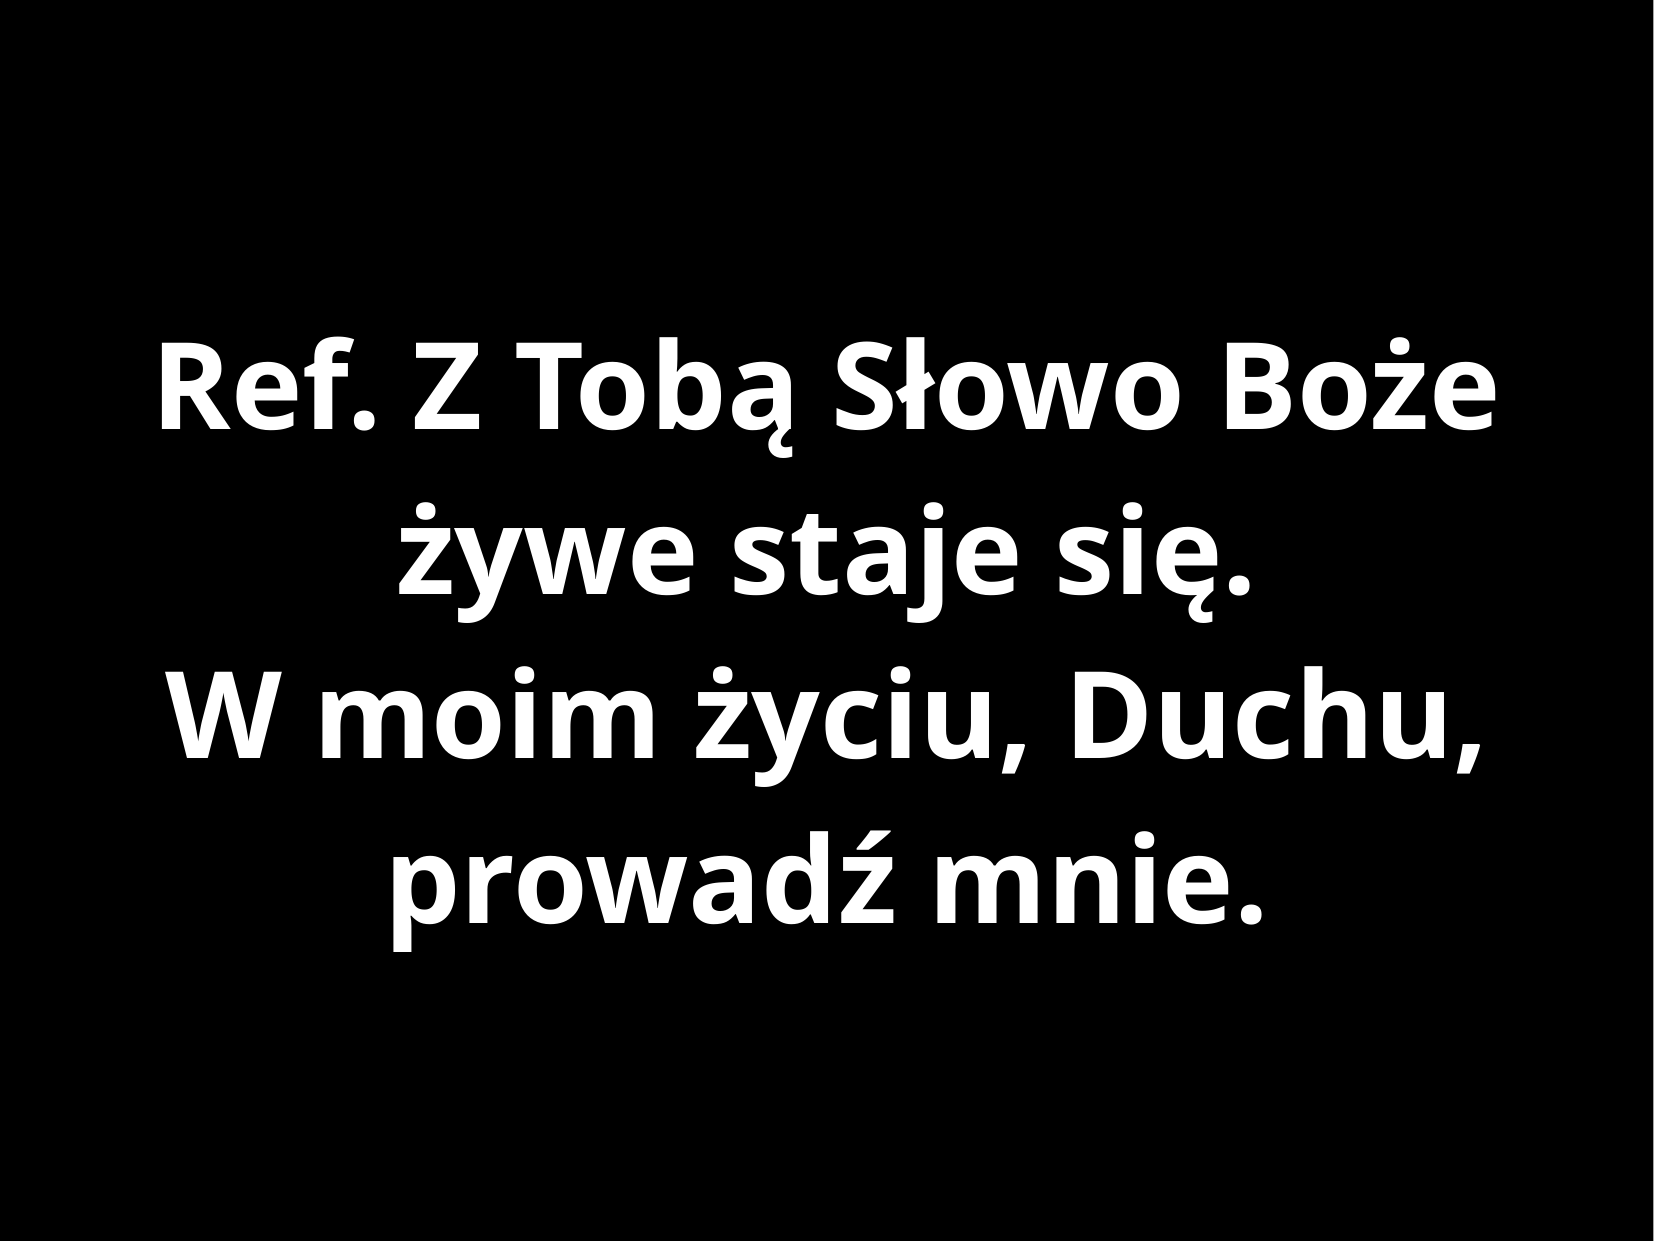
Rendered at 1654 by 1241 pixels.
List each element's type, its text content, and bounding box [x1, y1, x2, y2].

title Ref. Z Tobą Słowo Boże żywe staje się. W moim życiu, Duchu, prowadź mnie. [0, 0, 1654, 1241]
